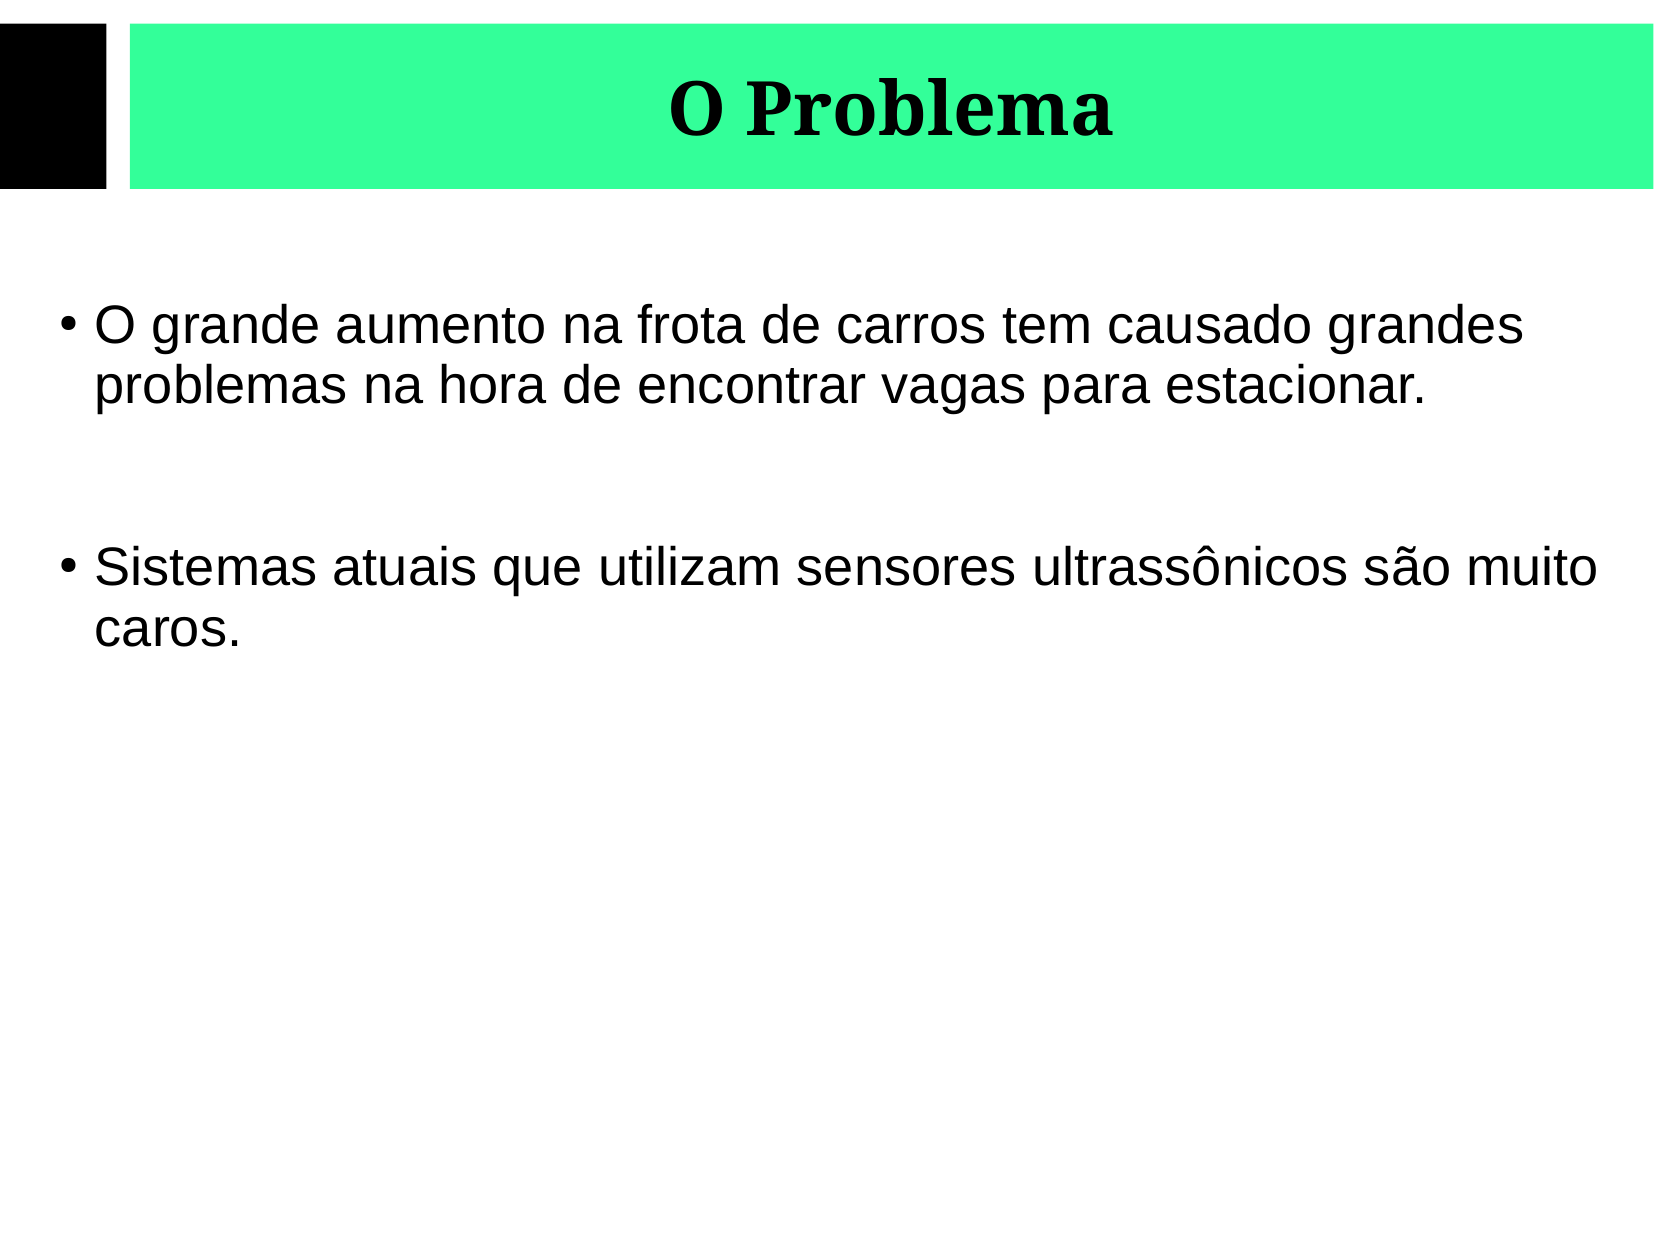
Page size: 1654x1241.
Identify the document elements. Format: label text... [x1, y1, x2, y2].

subtitle O grande aumento na frota de carros tem causado grandes problemas na hora de encontrar vagas para estacionar. Sistemas atuais que utilizam sensores ultrassônicos são muito caros. [59, 248, 1607, 1158]
text_box [0, 23, 107, 189]
text_box O Problema [129, 23, 1654, 189]
